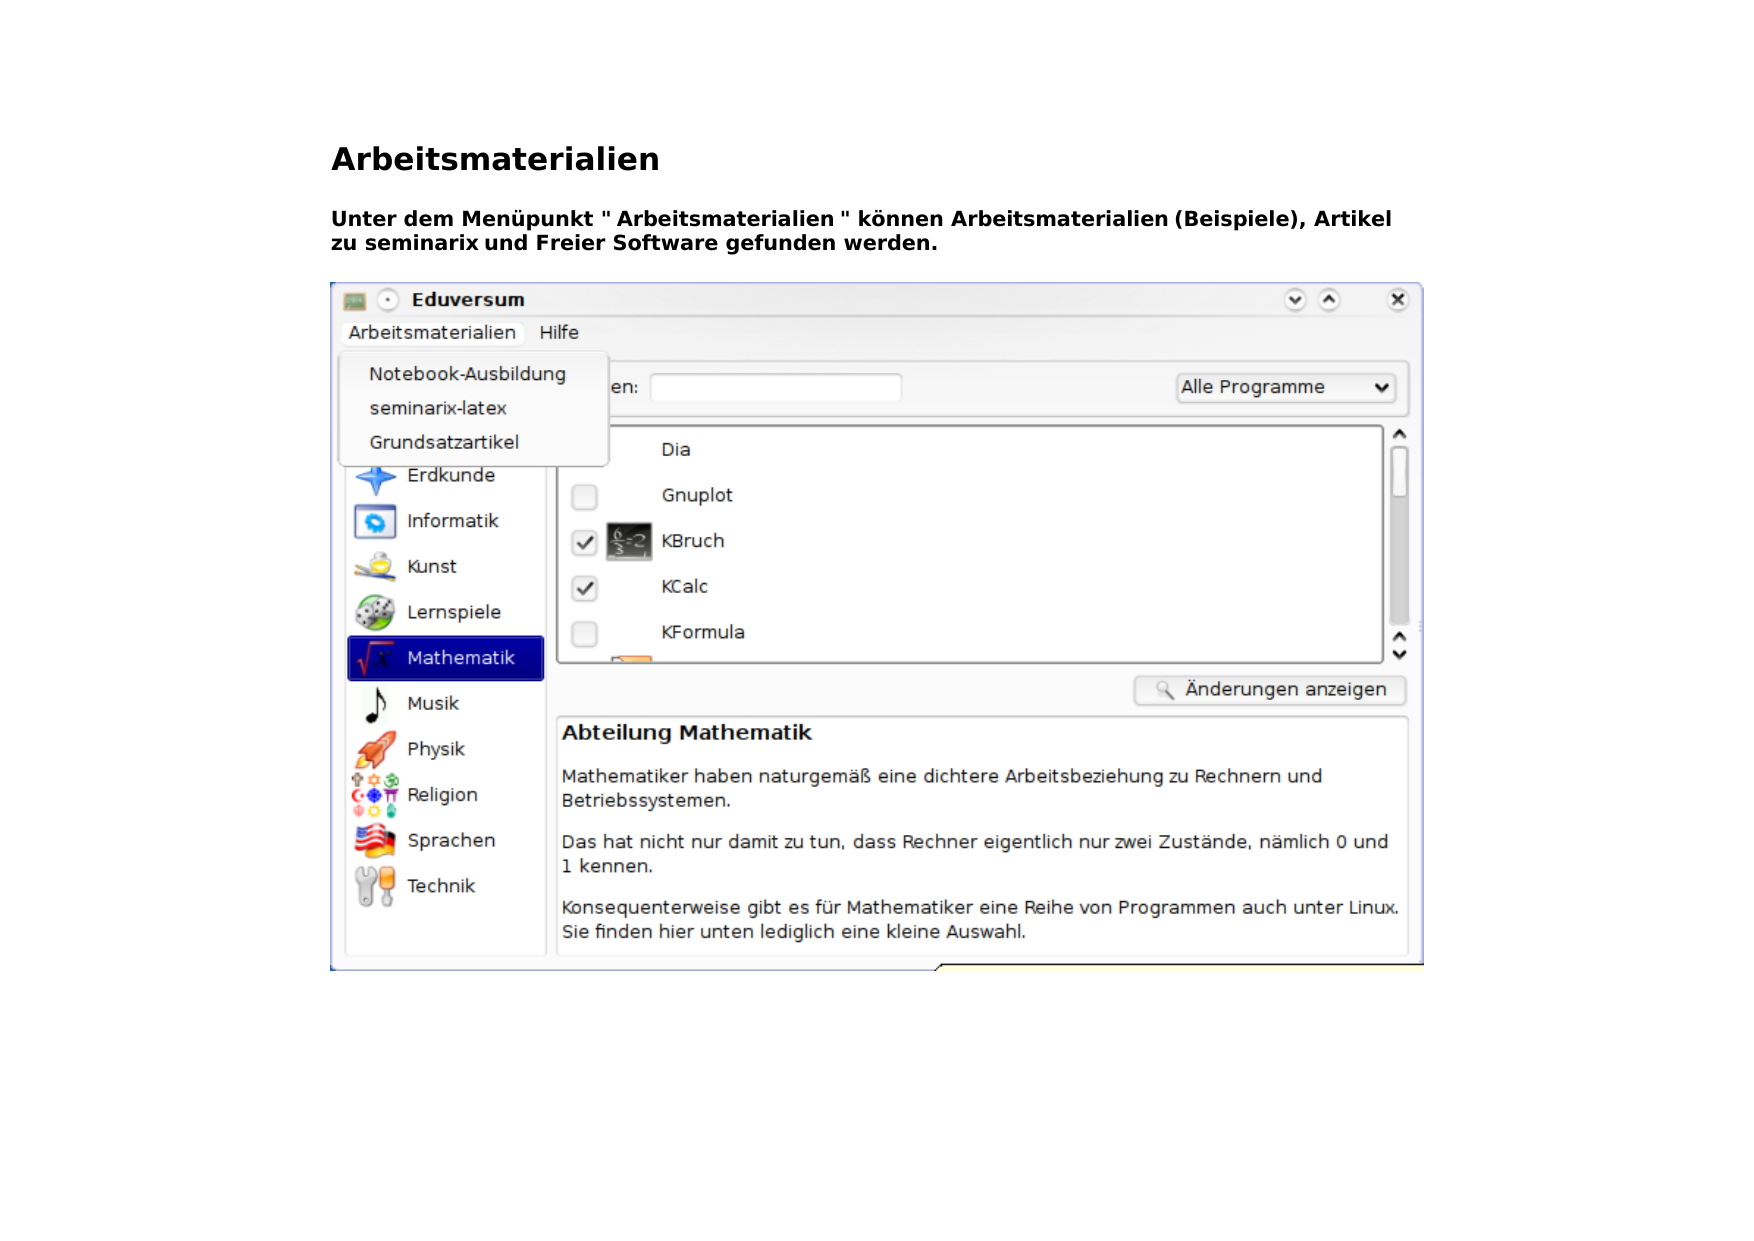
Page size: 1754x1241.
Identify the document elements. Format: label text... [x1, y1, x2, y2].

picture [330, 282, 1424, 971]
text_box Arbeitsmaterialien [331, 141, 866, 178]
text_box Unter dem Menüpunkt " Arbeitsmaterialien " können Arbeitsmaterialien (Beispiele), Artikel zu seminarix und Freier Software gefunden werden. [330, 207, 1424, 257]
